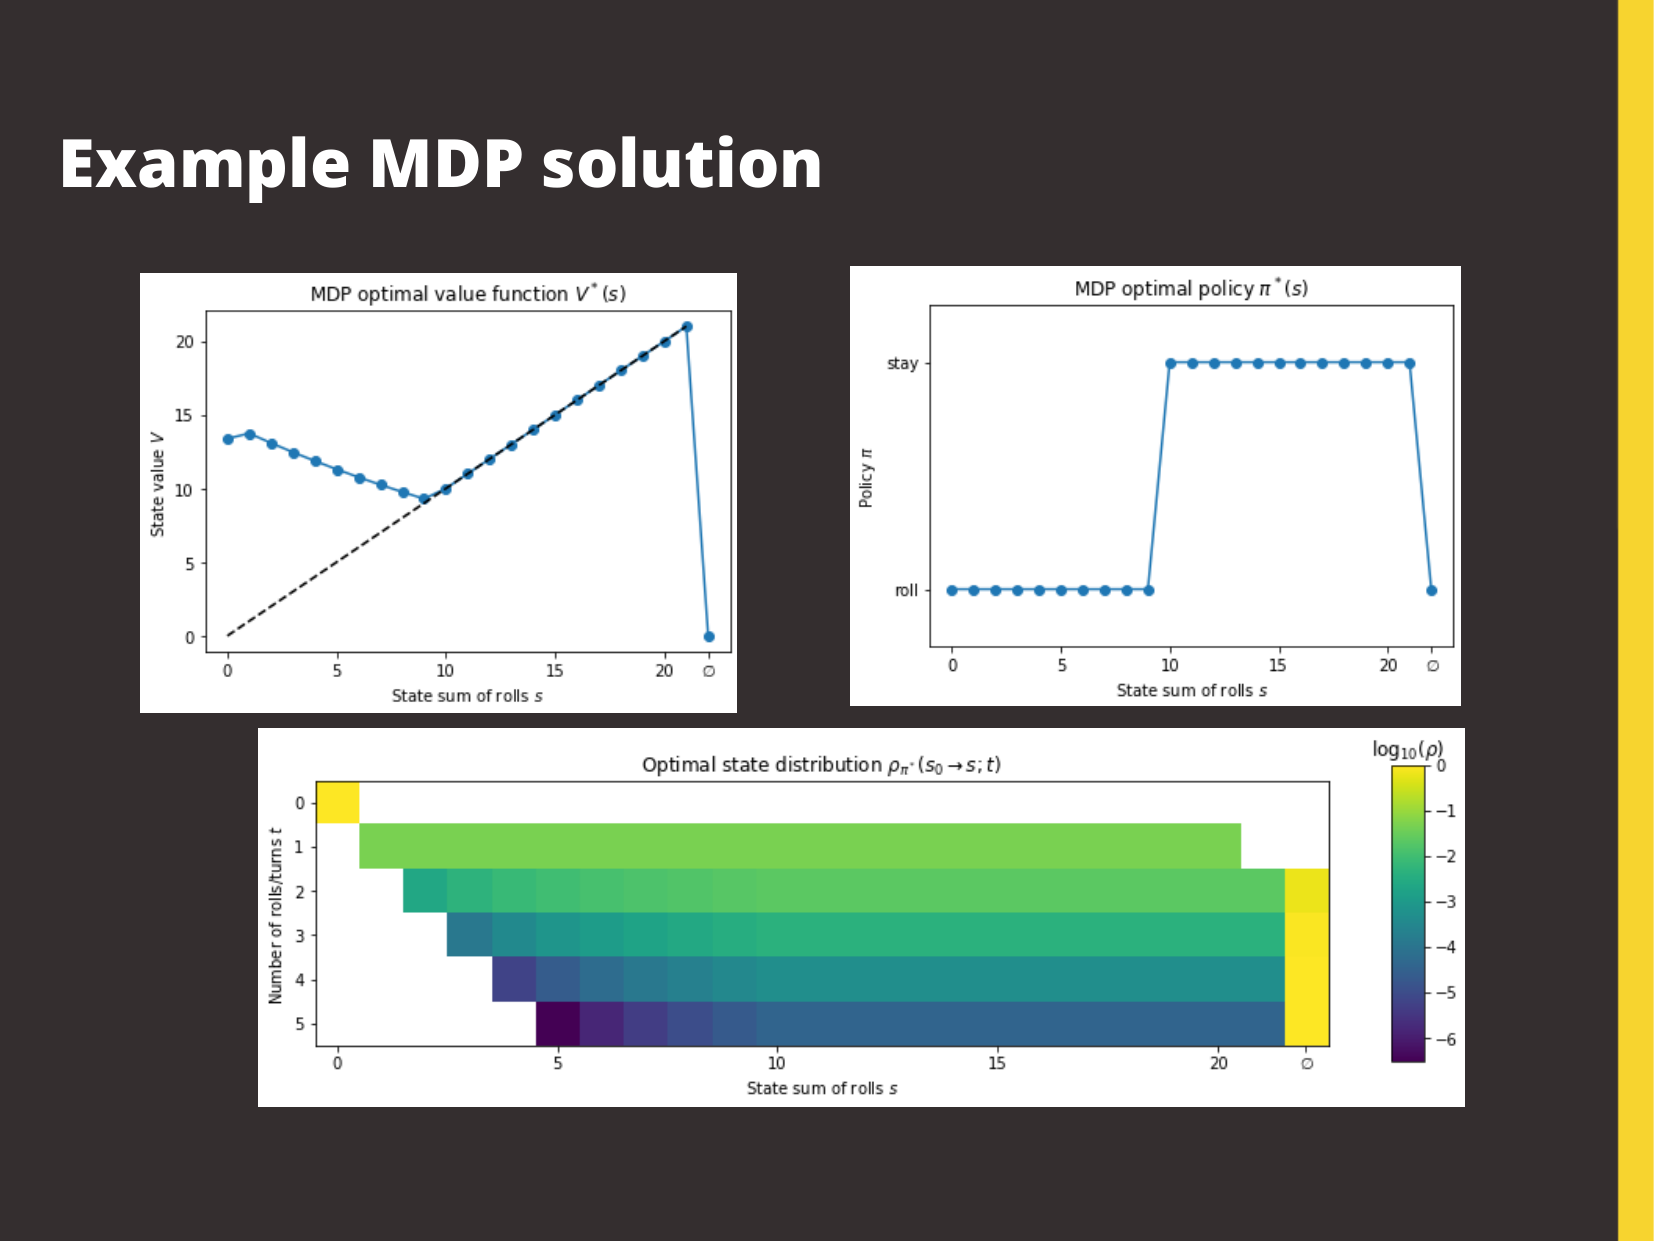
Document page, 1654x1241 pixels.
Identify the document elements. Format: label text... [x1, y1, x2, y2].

title Example MDP solution [59, 59, 1595, 207]
picture [0, 0, 1654, 1241]
